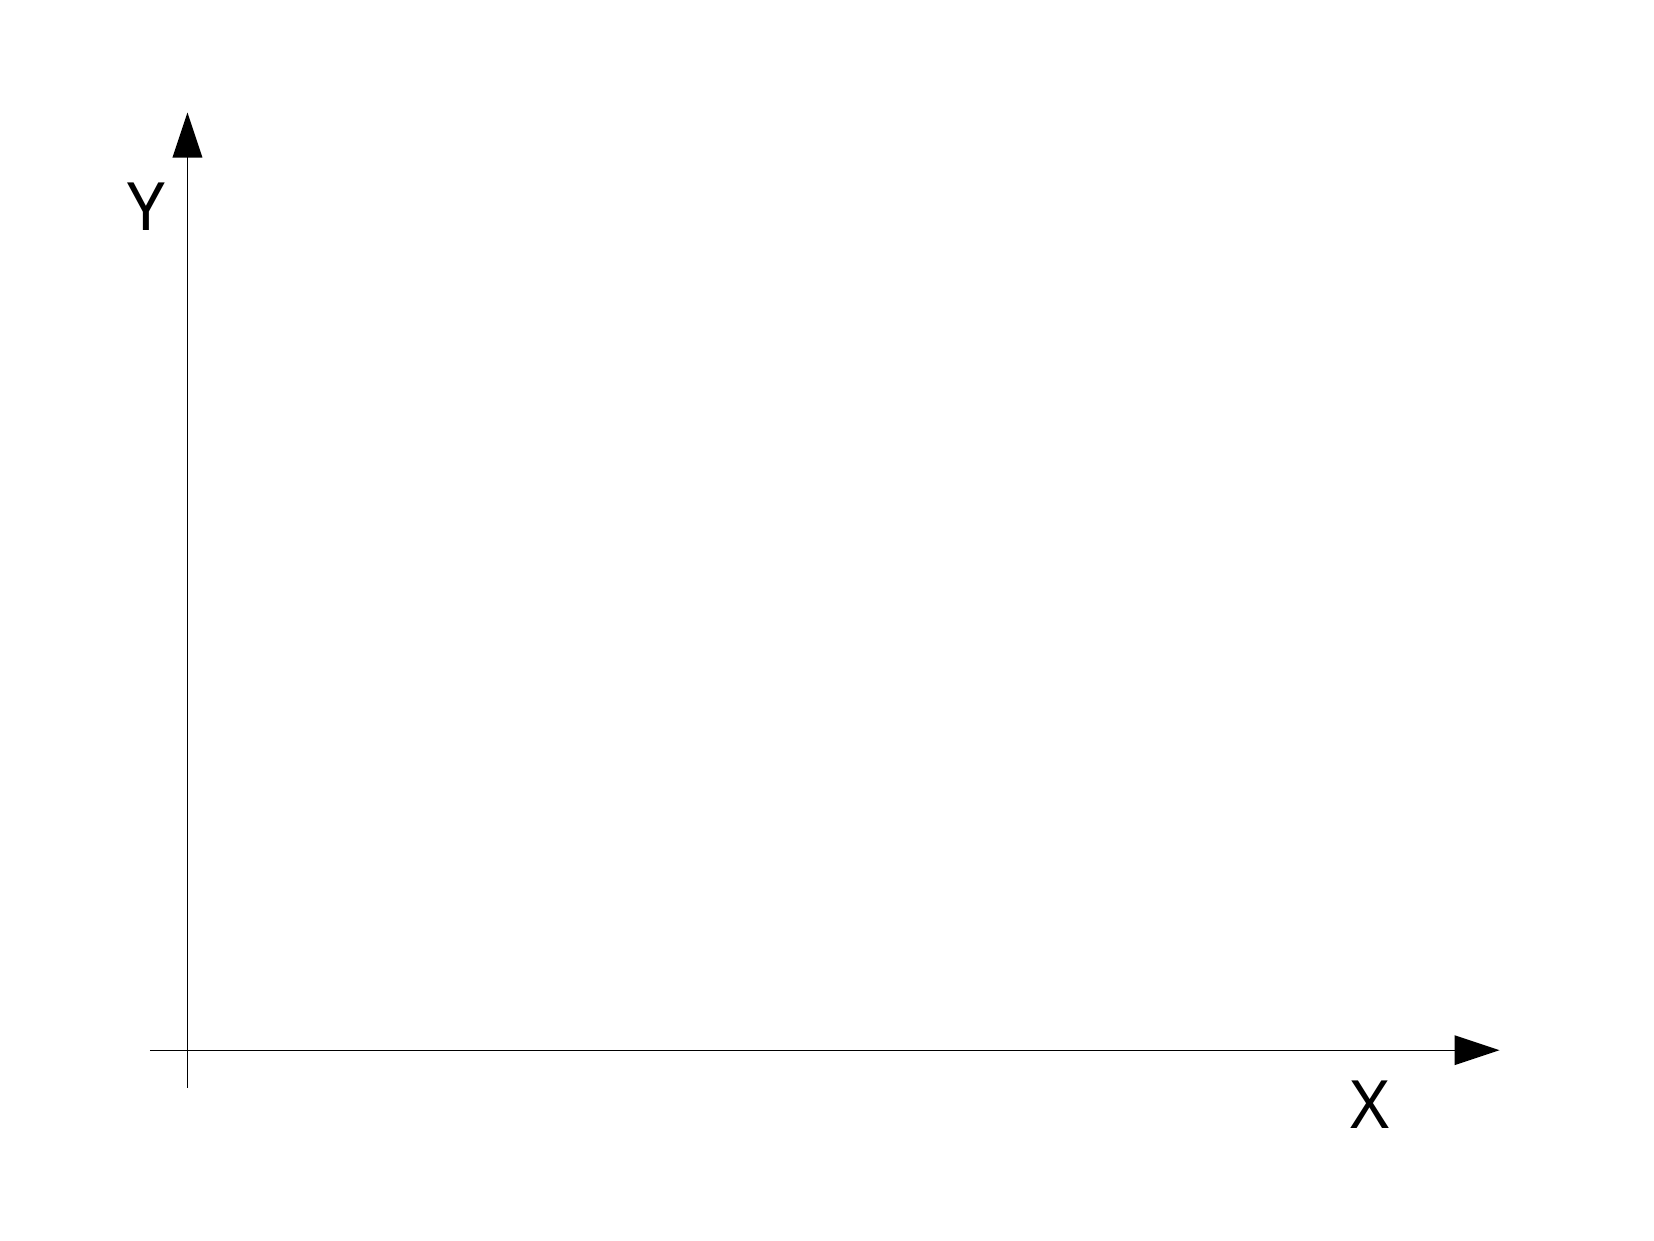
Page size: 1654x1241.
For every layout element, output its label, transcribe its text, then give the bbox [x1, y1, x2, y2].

text_box X [1335, 1050, 1411, 1167]
text_box Y [112, 152, 187, 268]
